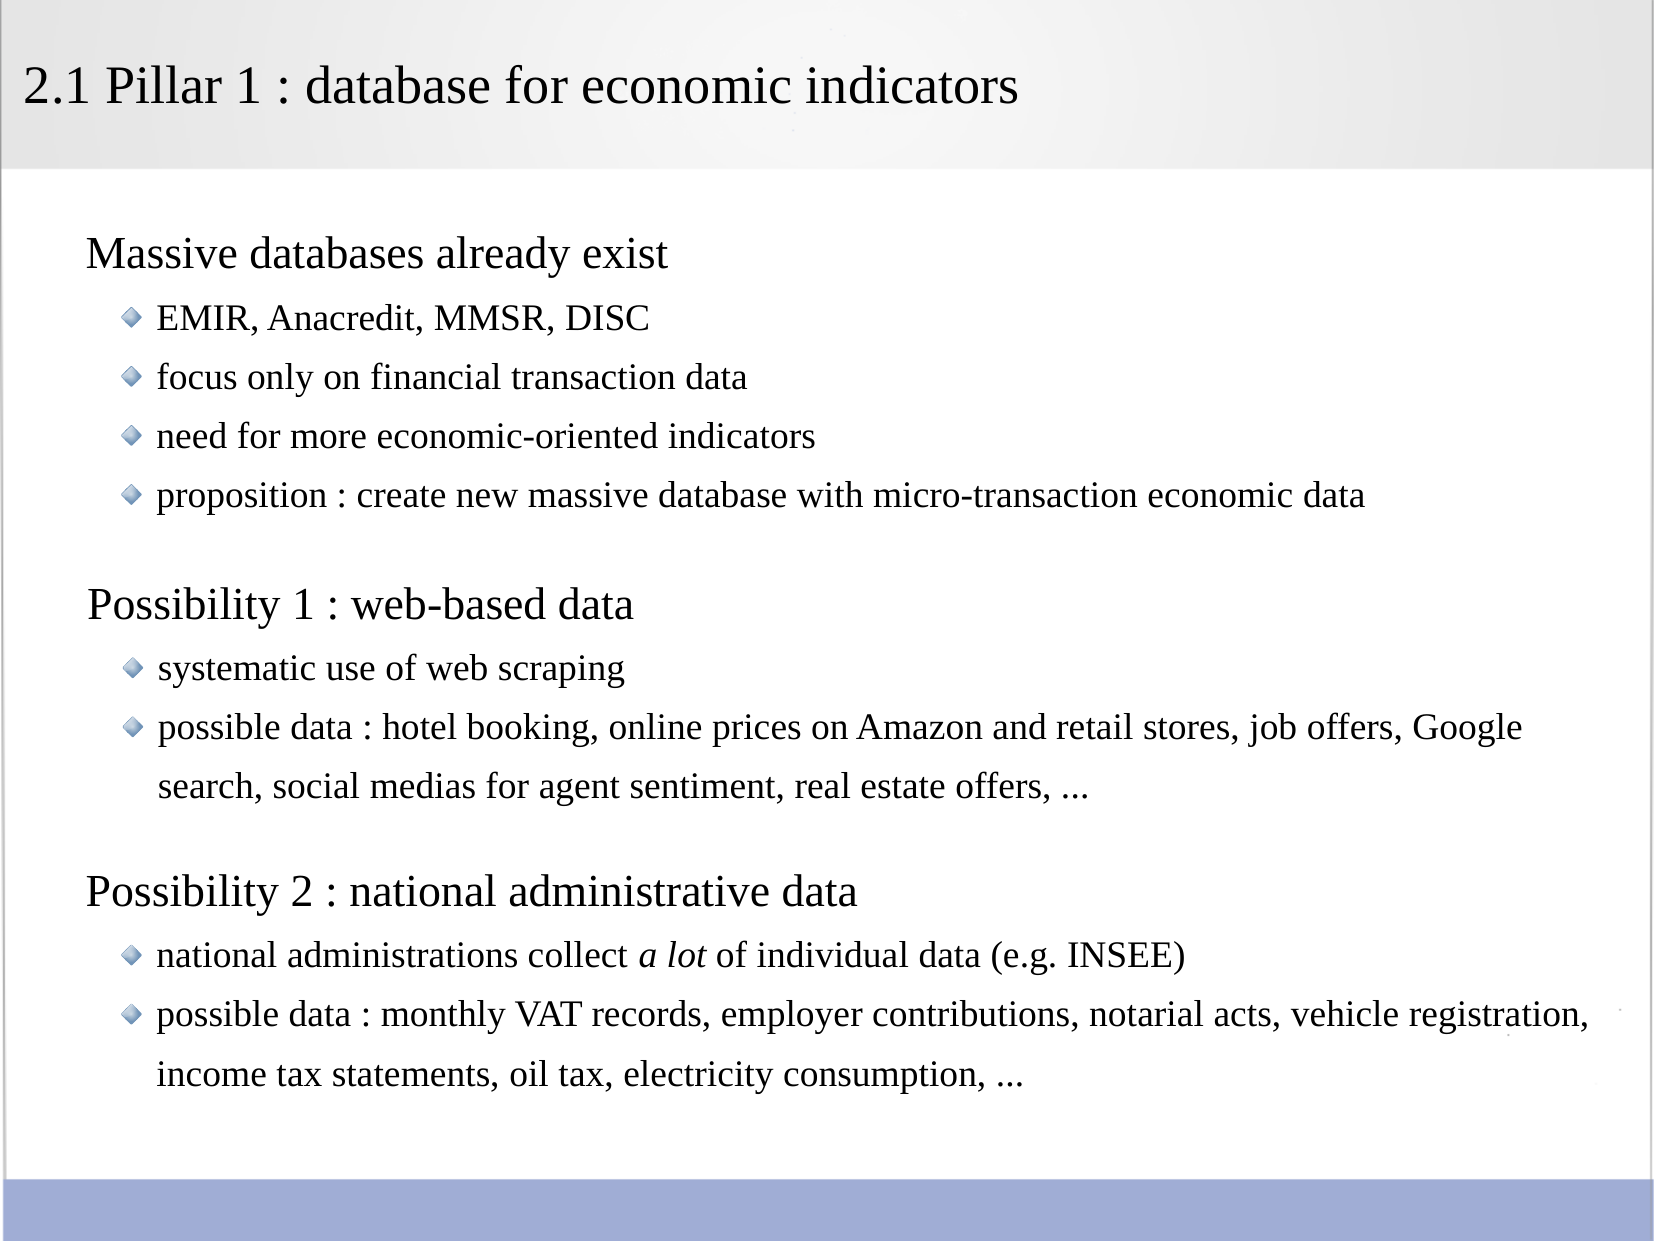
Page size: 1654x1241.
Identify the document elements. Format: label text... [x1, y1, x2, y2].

text_box 2.1 Pillar 1 : database for economic indicators [9, 47, 1262, 123]
text_box Possibility 2 : national administrative data national administrations collect a lot of individual data (e.g. INSEE) possible data : monthly VAT records, employer contributions, notarial acts, vehicle registration, income tax statements, oil tax, electricity consumption, ... [70, 850, 1619, 1123]
text_box Possibility 1 : web-based data systematic use of web scraping possible data : hotel booking, online prices on Amazon and retail stores, job offers, Google search, social medias for agent sentiment, real estate offers, ... [72, 563, 1583, 835]
text_box Massive databases already exist EMIR, Anacredit, MMSR, DISC focus only on financial transaction data need for more economic-oriented indicators proposition : create new massive database with micro-transaction economic data [70, 212, 1501, 523]
